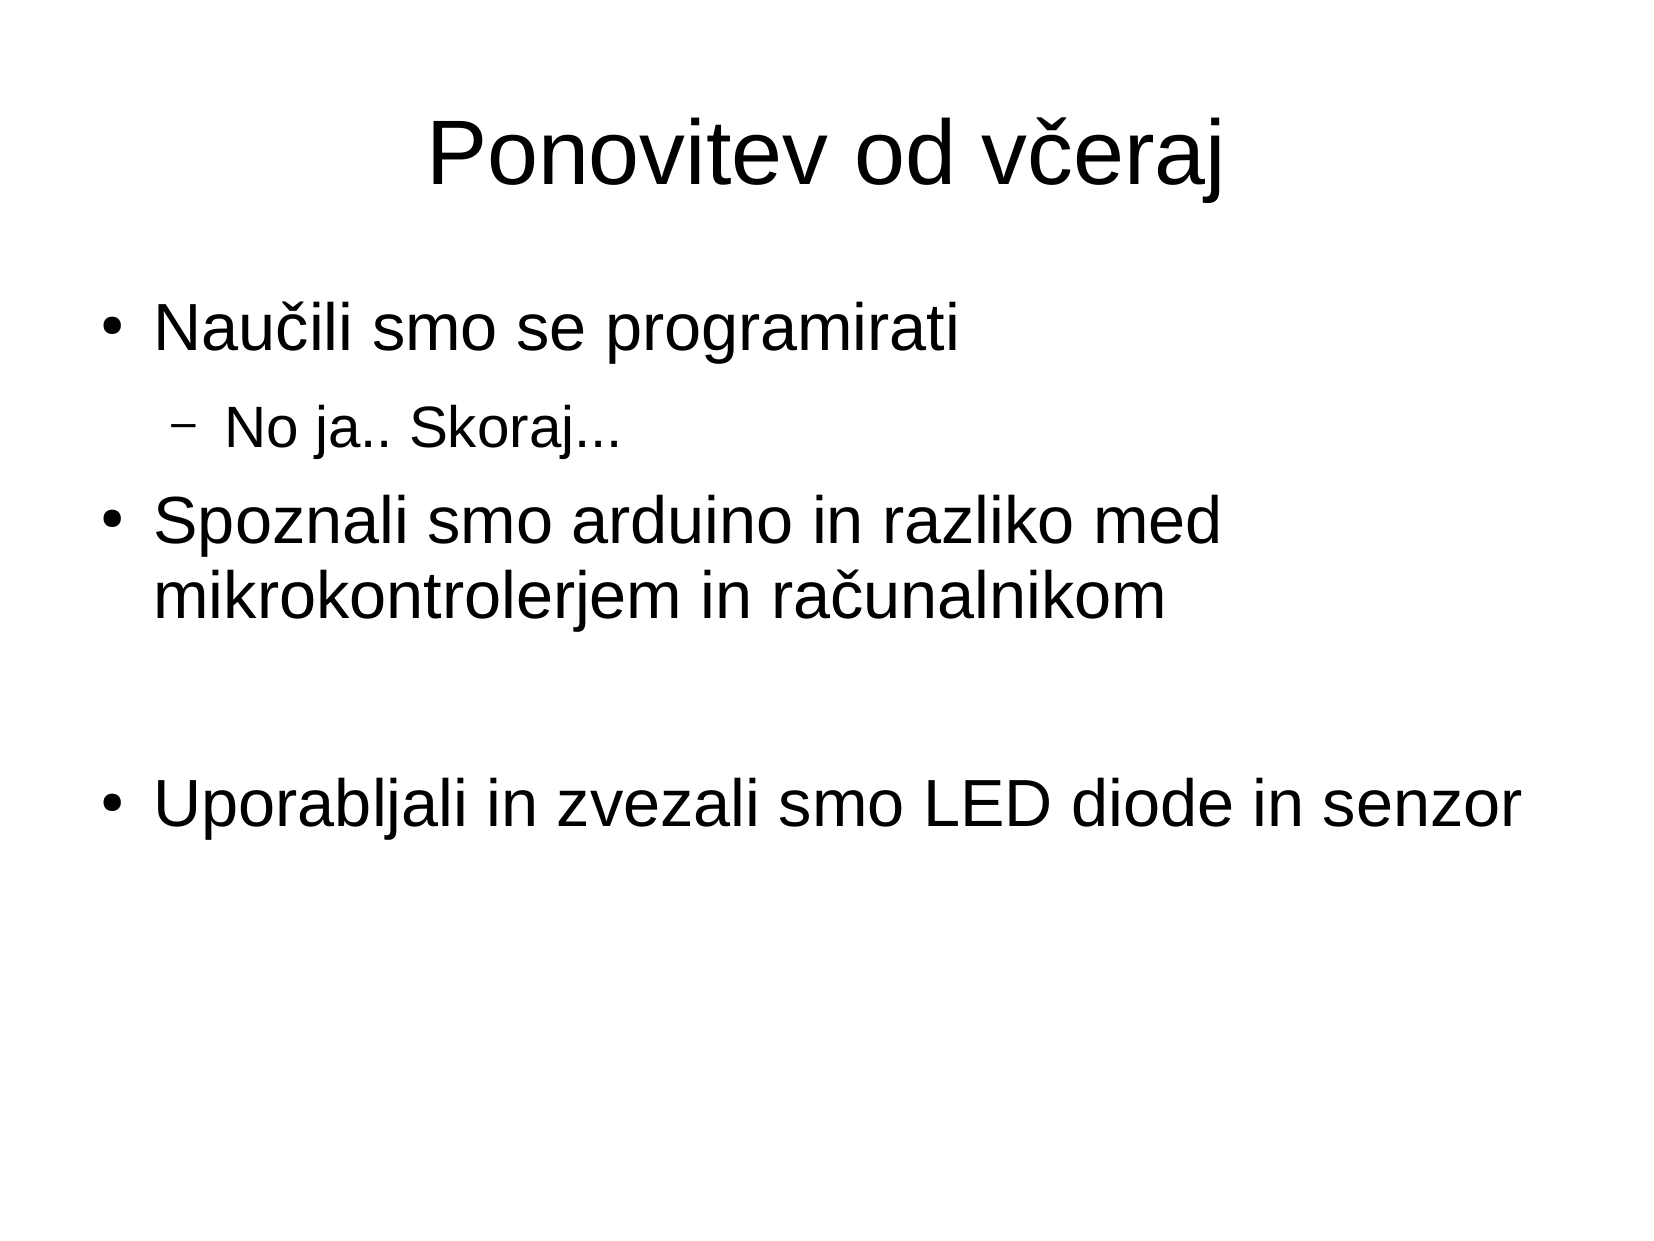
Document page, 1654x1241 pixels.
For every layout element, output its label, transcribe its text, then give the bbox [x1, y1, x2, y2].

list Naučili smo se programirati No ja.. Skoraj... Spoznali smo arduino in razliko med mikrokontrolerjem in računalnikom Uporabljali in zvezali smo LED diode in senzor [82, 290, 1571, 1010]
title Ponovitev od včeraj [82, 49, 1571, 257]
